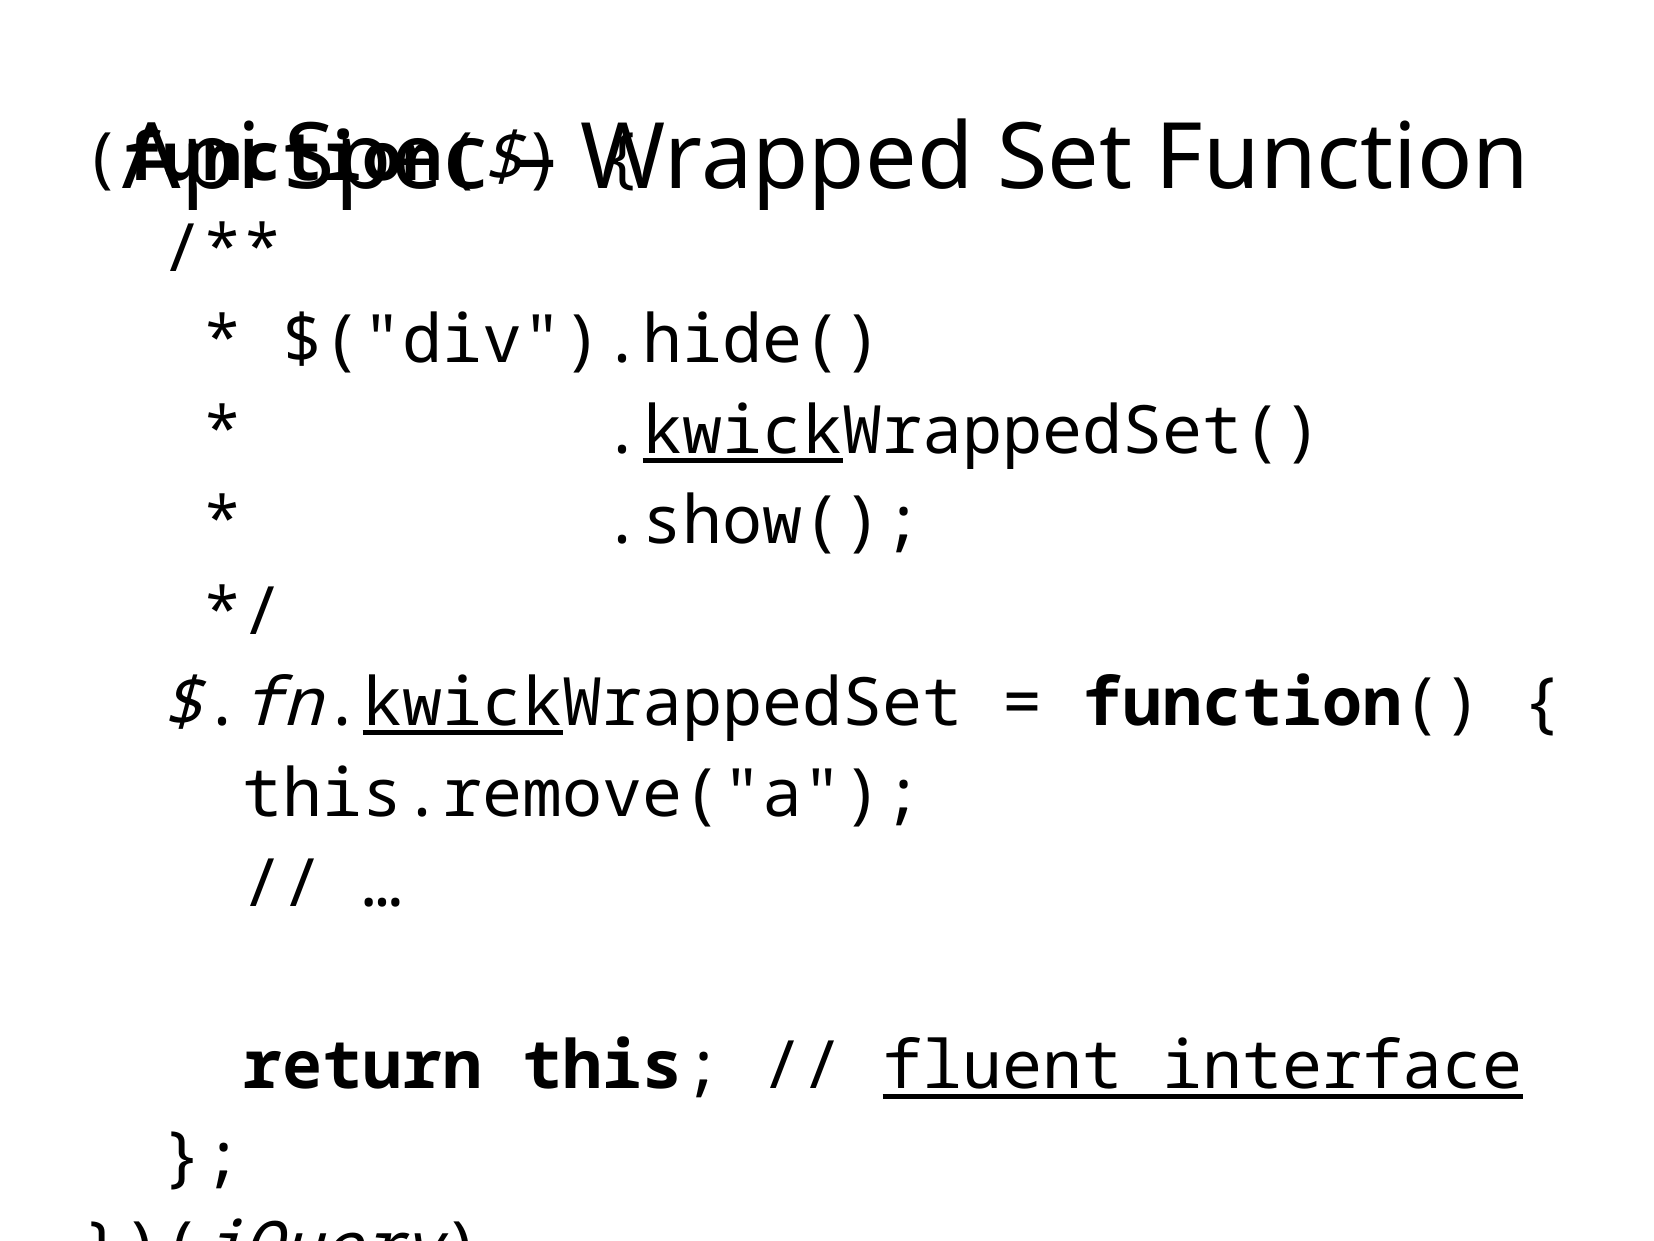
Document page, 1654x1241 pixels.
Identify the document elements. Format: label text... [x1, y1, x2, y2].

title Api Spec – Wrapped Set Function [82, 56, 1571, 250]
subtitle (function($) { /** * $("div").hide() * .kwickWrappedSet() * .show(); */ $.fn.kwickWrappedSet = function() { this.remove("a"); // … return this; // fluent interface }; })(jQuery) [82, 265, 1571, 1134]
